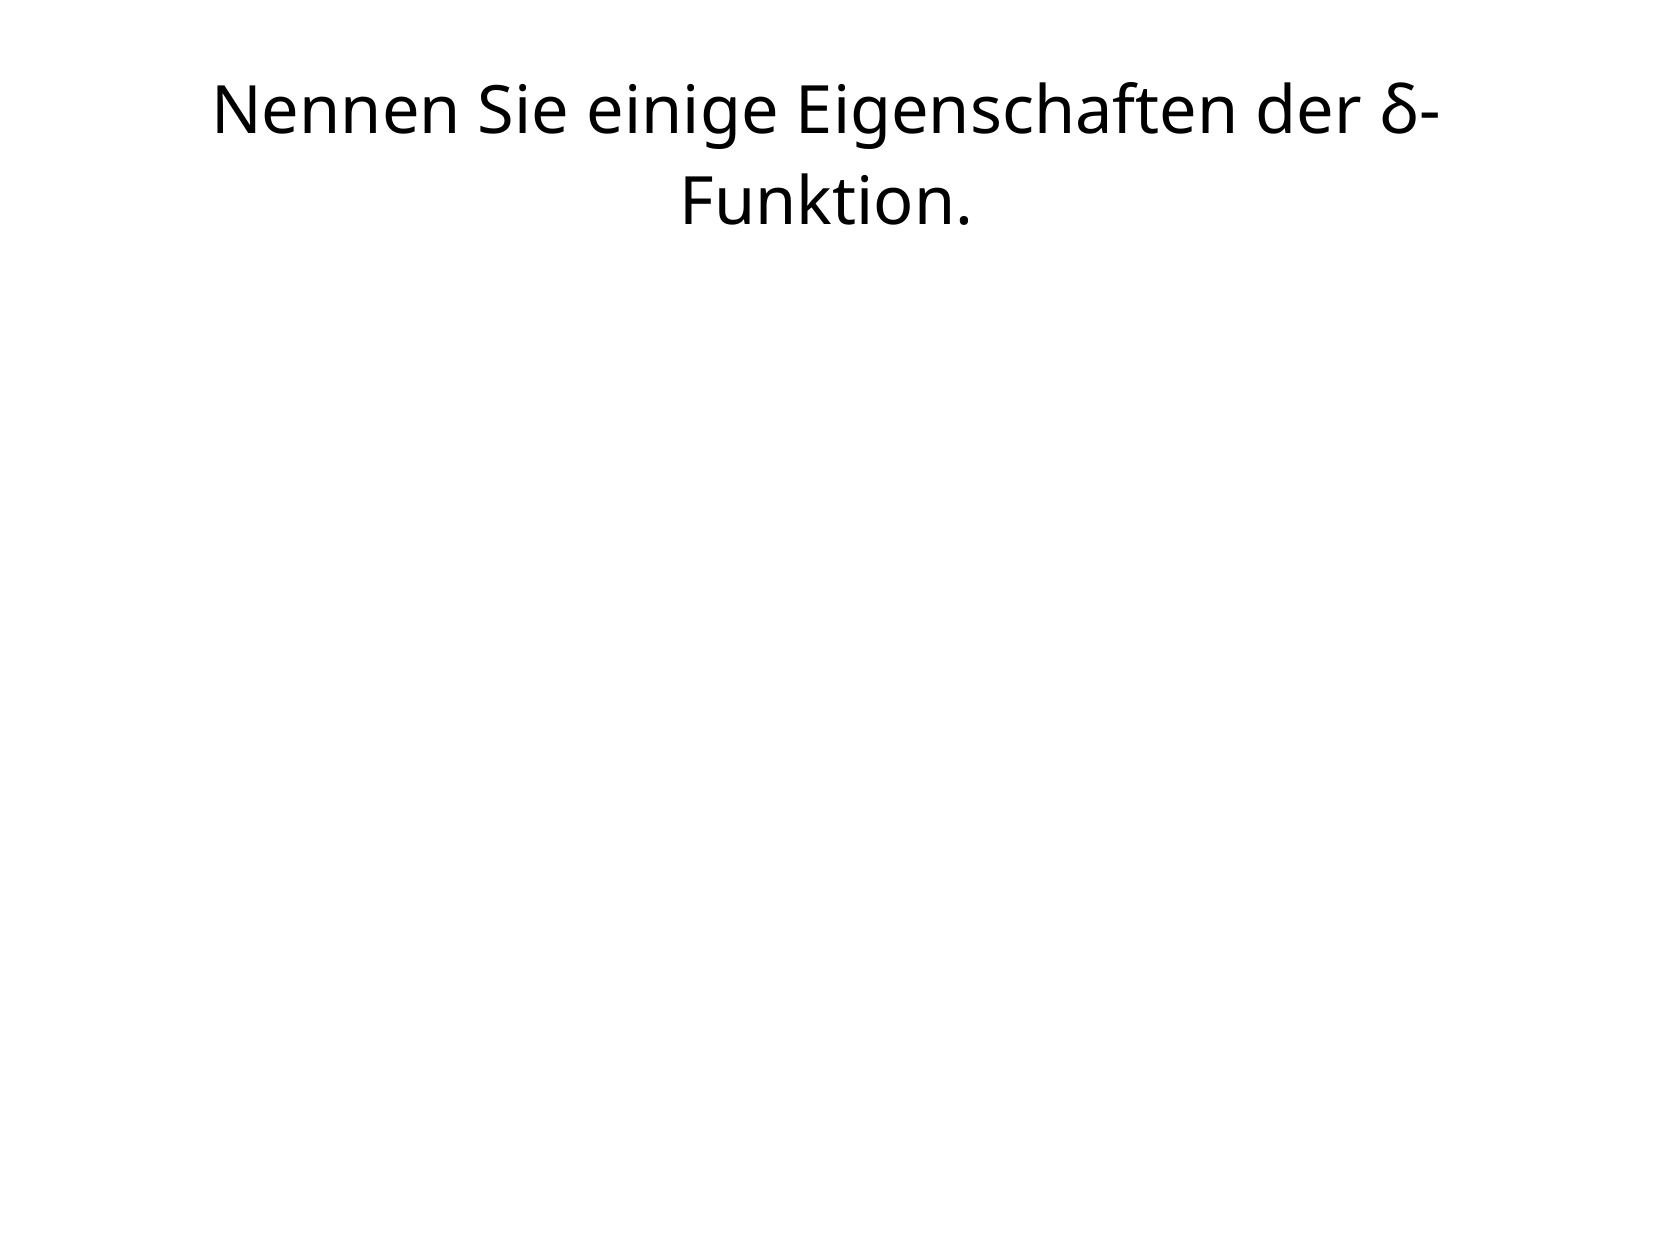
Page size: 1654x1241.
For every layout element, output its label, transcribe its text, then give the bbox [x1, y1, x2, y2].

title Nennen Sie einige Eigenschaften der δ-Funktion. [82, 49, 1571, 257]
